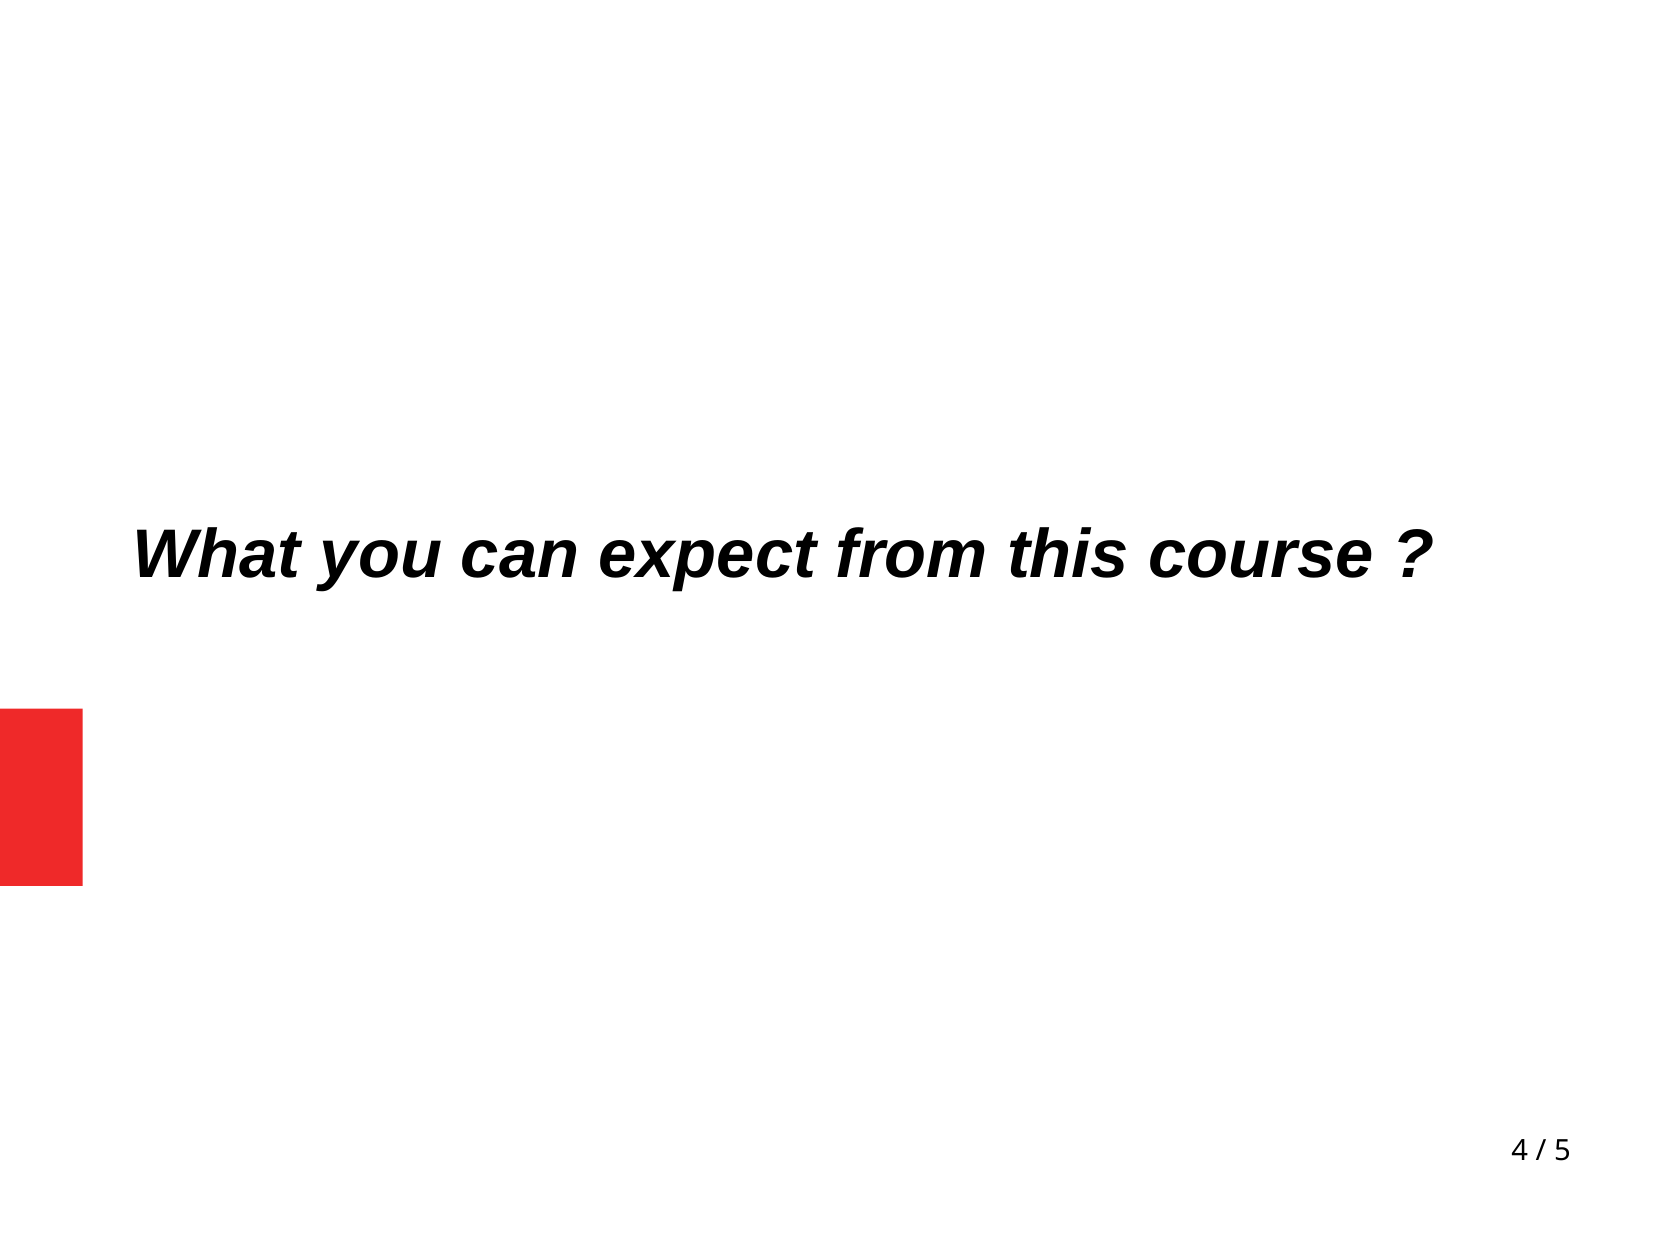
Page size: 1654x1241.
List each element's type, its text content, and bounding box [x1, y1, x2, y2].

text_box What you can expect from this course ? [118, 507, 1524, 600]
